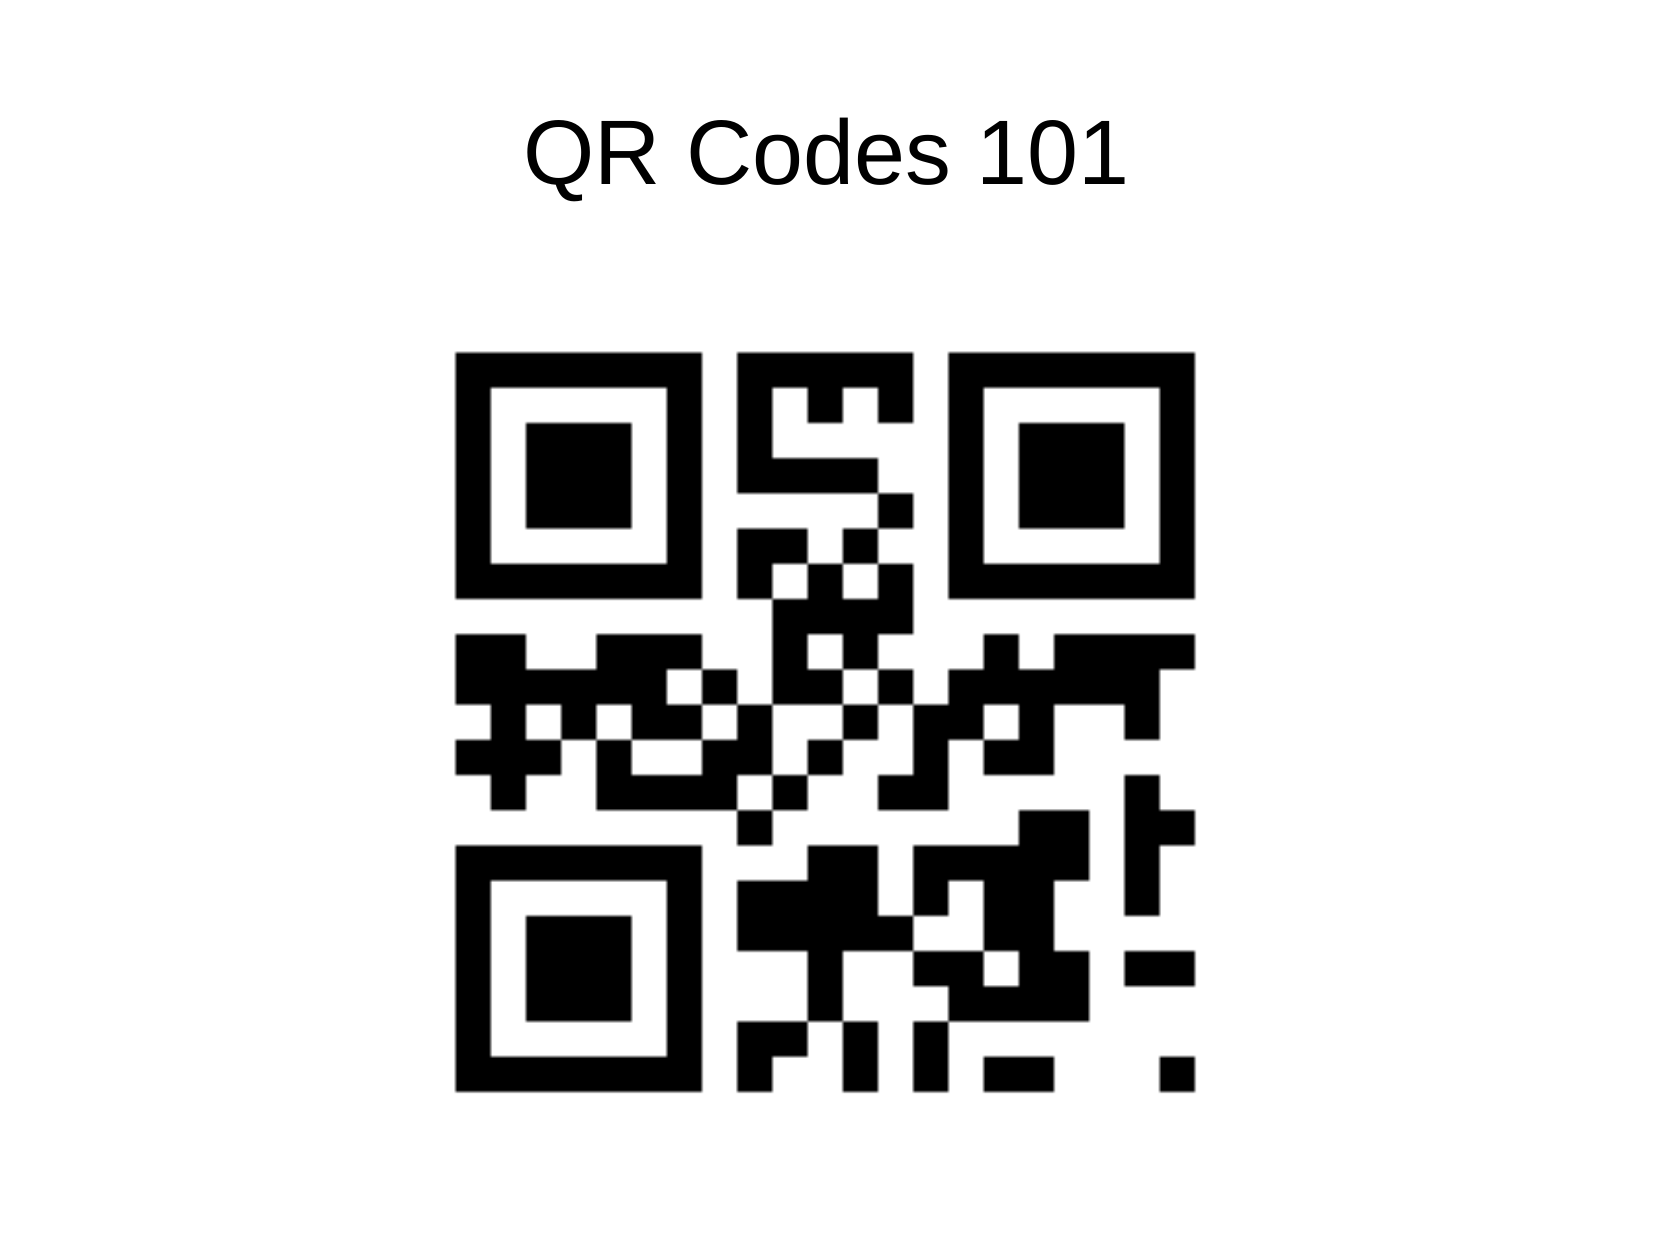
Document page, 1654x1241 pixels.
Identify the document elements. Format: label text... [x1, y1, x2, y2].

picture [316, 213, 1337, 1234]
title QR Codes 101 [82, 49, 1571, 257]
